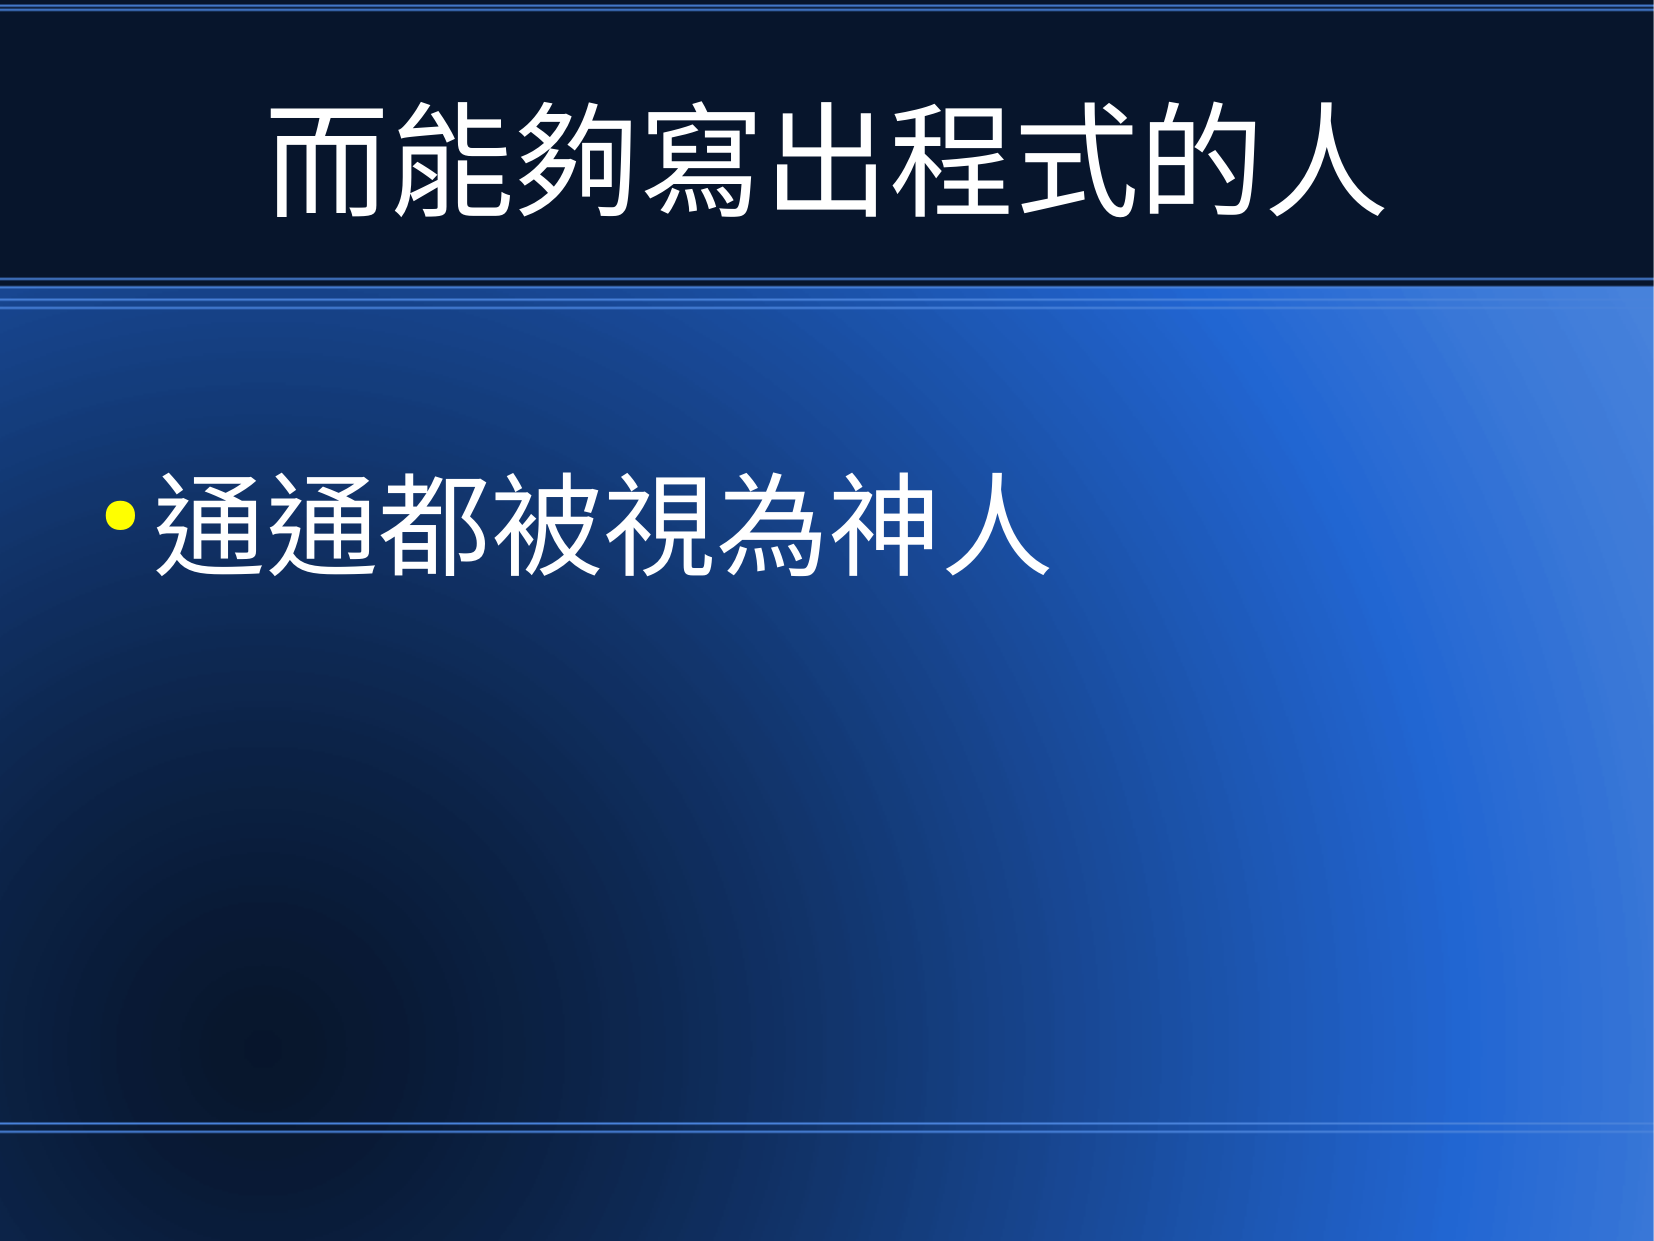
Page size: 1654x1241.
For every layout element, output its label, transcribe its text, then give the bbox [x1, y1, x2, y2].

picture [0, 0, 1654, 1241]
title 而能夠寫出程式的人 [82, 49, 1571, 257]
list 通通都被視為神人 [82, 355, 1571, 1241]
